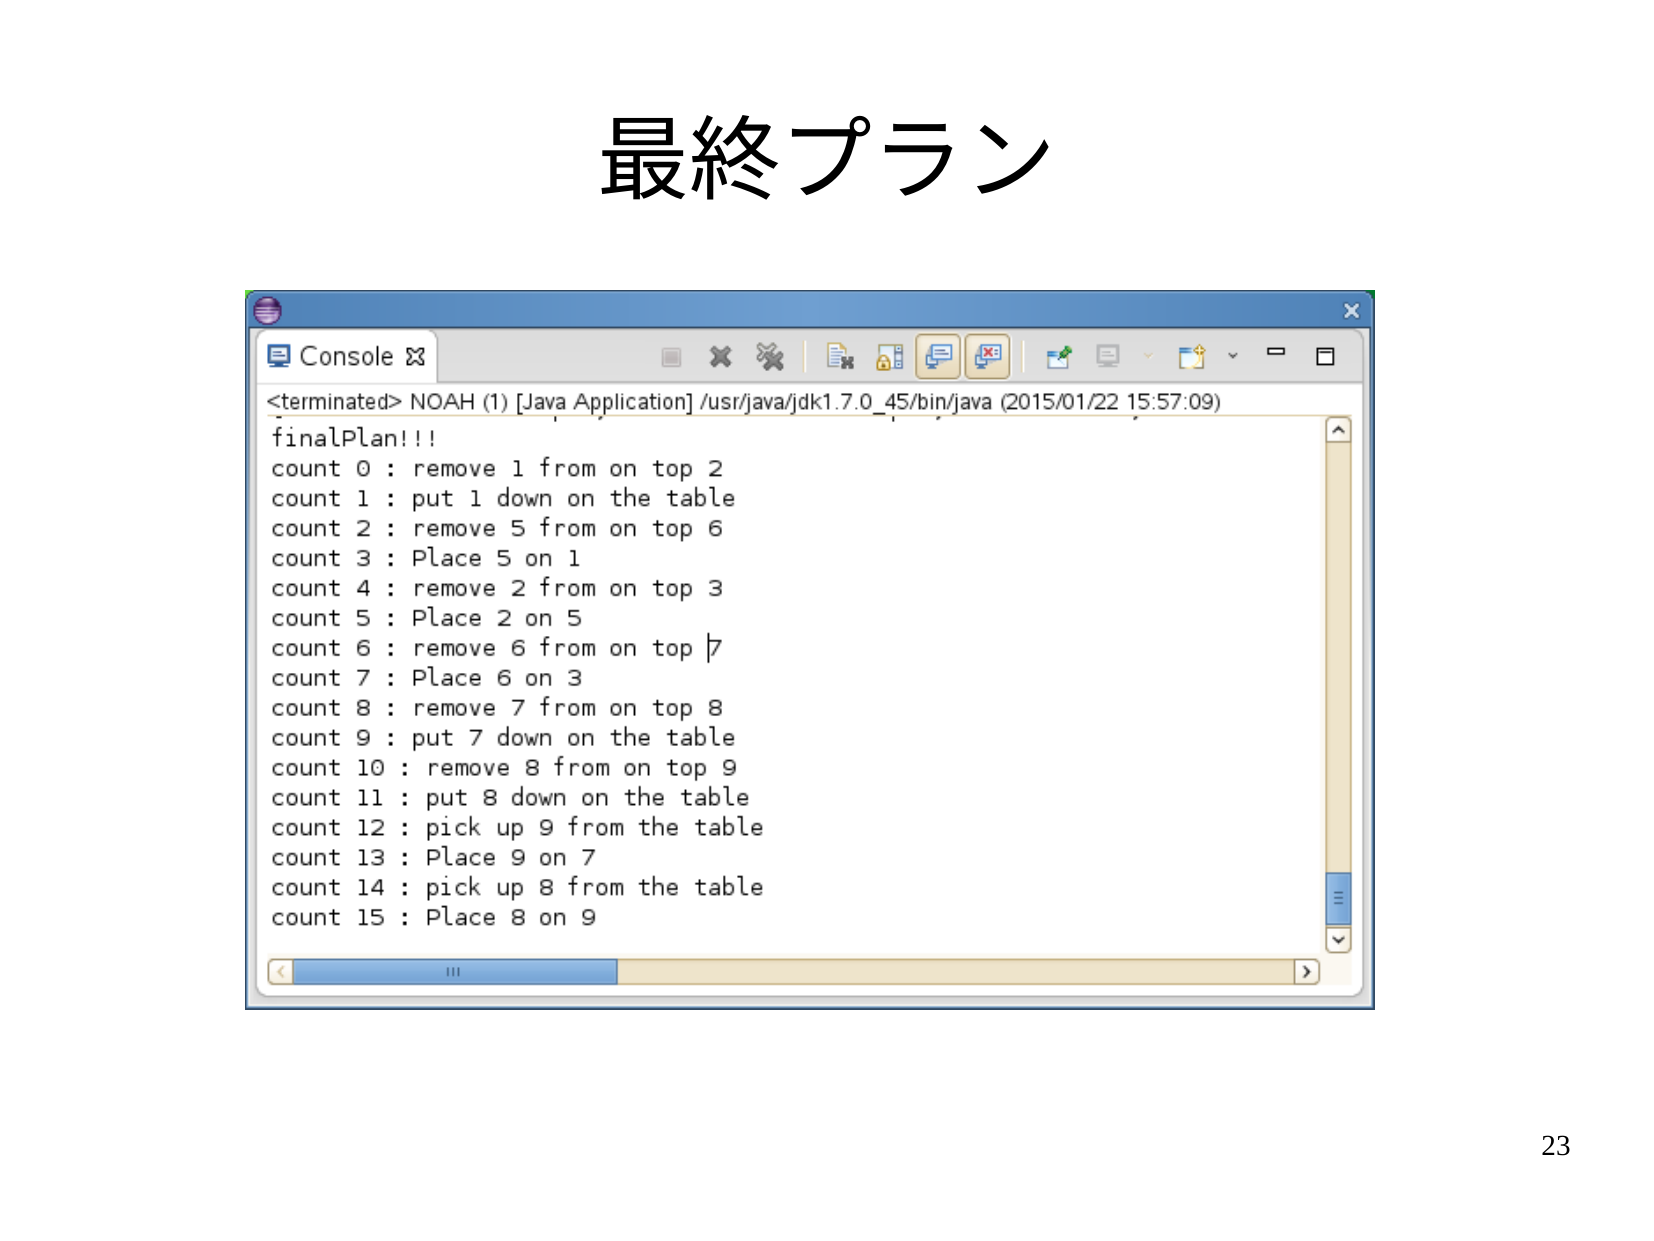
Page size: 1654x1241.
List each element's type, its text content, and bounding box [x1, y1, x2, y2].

title 最終プラン [82, 49, 1571, 257]
picture [245, 290, 1375, 1010]
